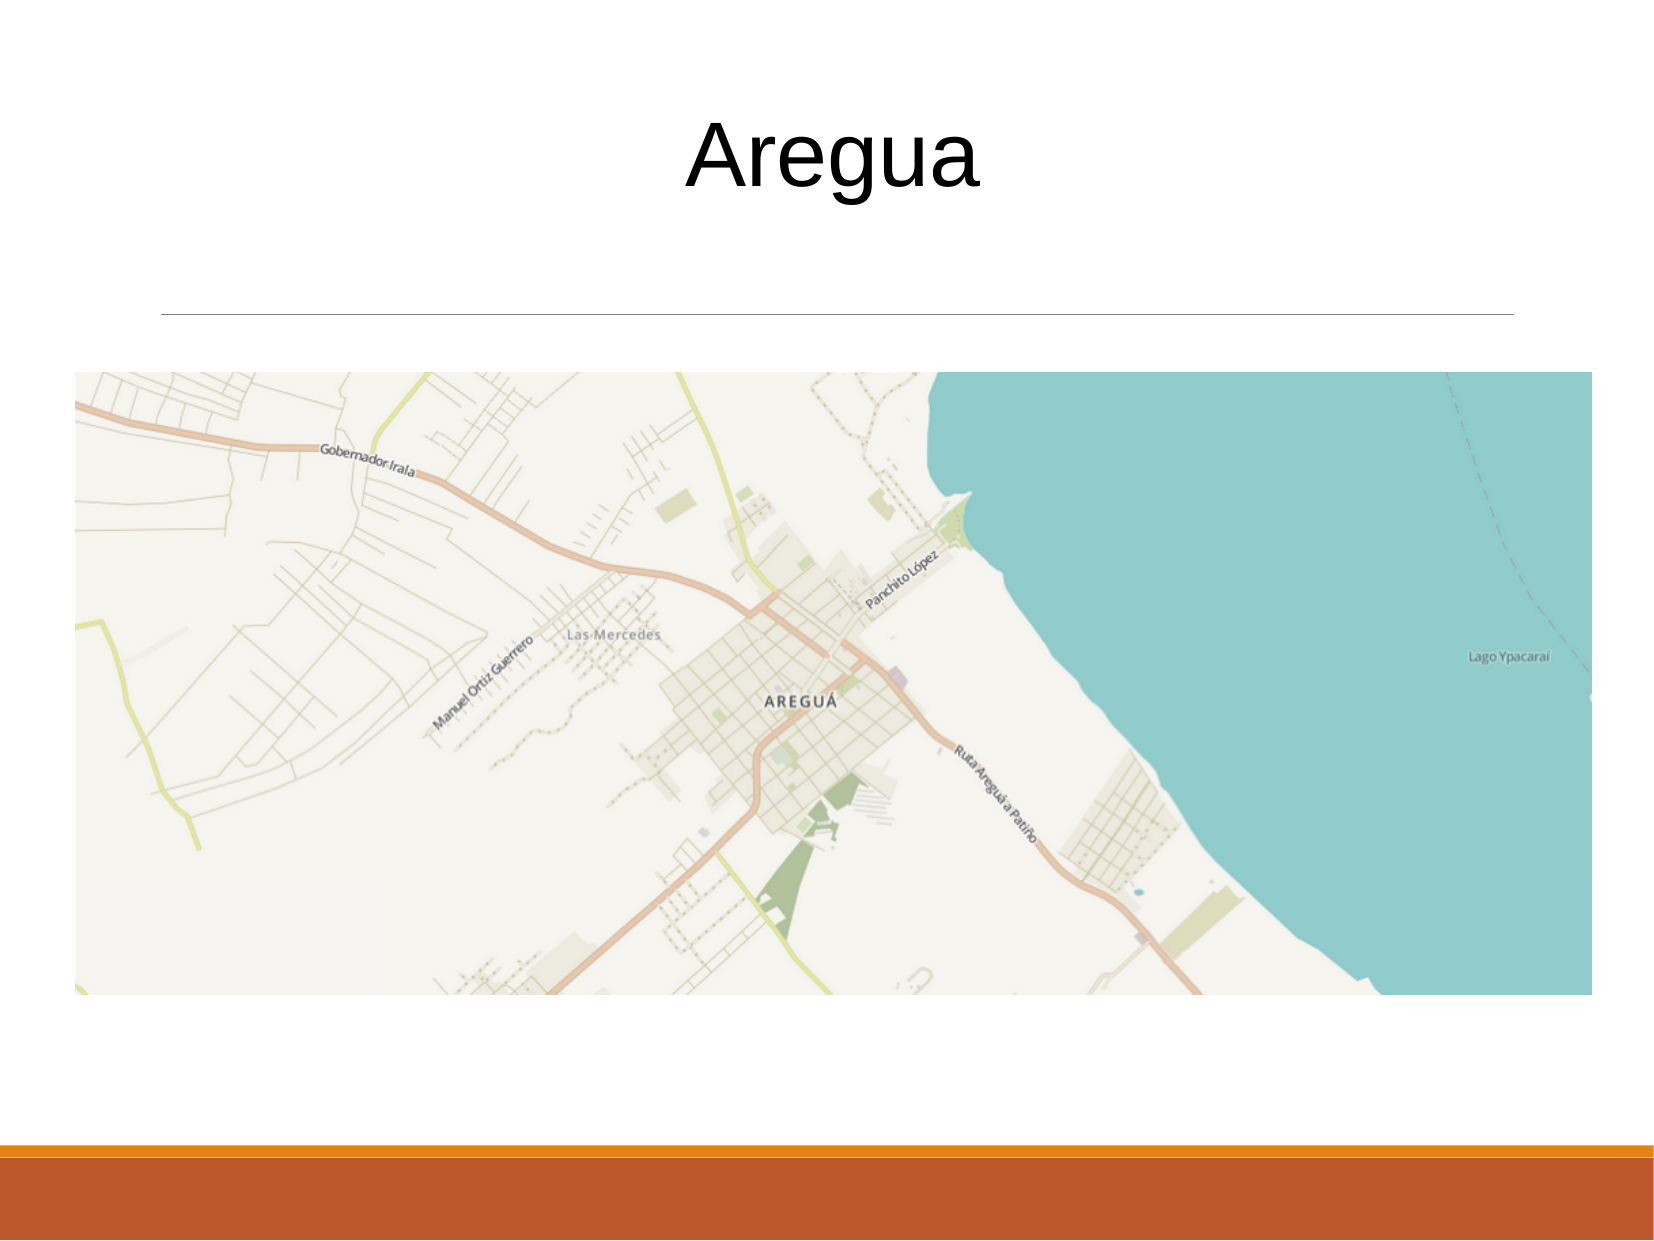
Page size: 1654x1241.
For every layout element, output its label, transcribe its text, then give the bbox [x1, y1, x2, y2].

title Aregua [0, 49, 1488, 257]
picture [75, 372, 1592, 996]
